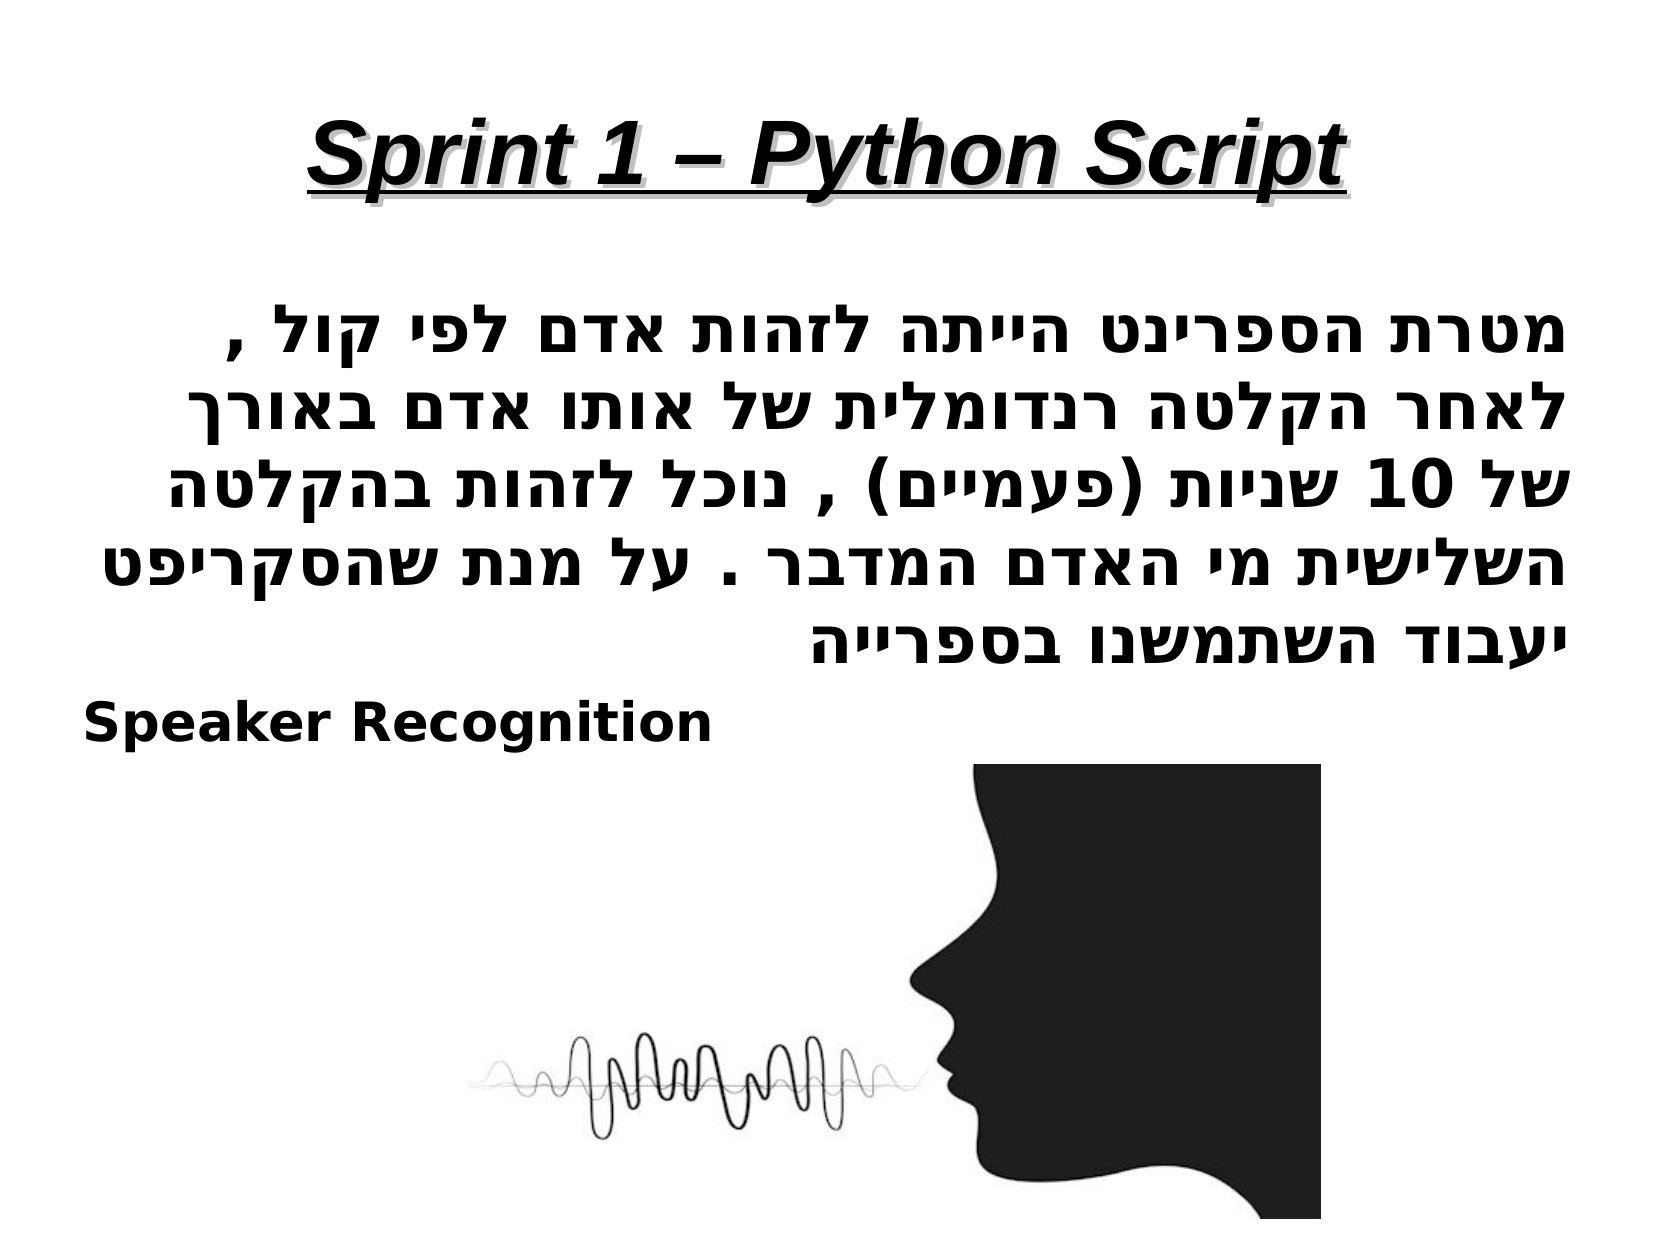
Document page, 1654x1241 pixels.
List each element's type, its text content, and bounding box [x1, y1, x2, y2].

subtitle מטרת הספרינט הייתה לזהות אדם לפי קול , לאחר הקלטה רנדומלית של אותו אדם באורך של 10 שניות (פעמיים) , נוכל לזהות בהקלטה השלישית מי האדם המדבר . על מנת שהסקריפט יעבוד השתמשנו בספרייה Speaker Recognition [82, 290, 1571, 1010]
picture [412, 764, 1321, 1219]
title Sprint 1 – Python Script [82, 49, 1571, 257]
